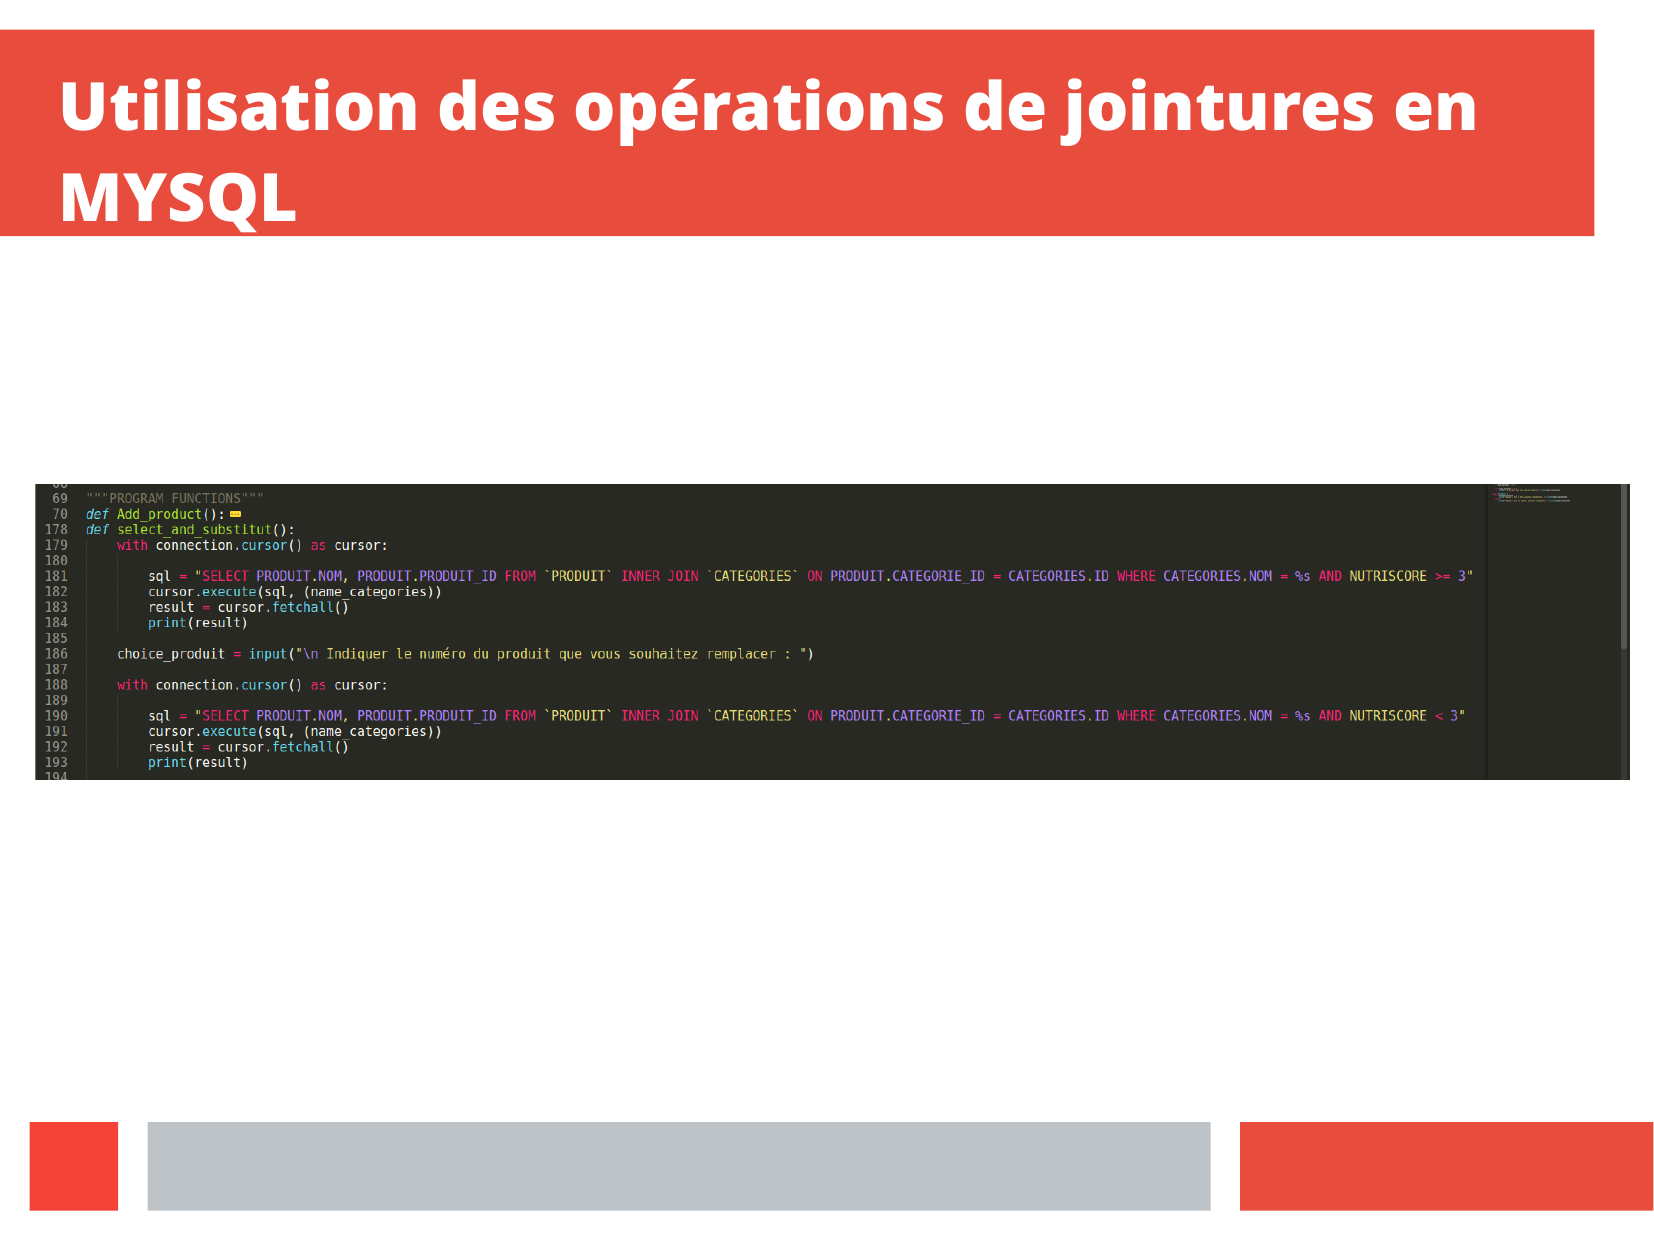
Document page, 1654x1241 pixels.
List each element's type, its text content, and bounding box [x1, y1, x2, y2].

picture [35, 484, 1630, 780]
title Utilisation des opérations de jointures en MYSQL [59, 59, 1595, 207]
